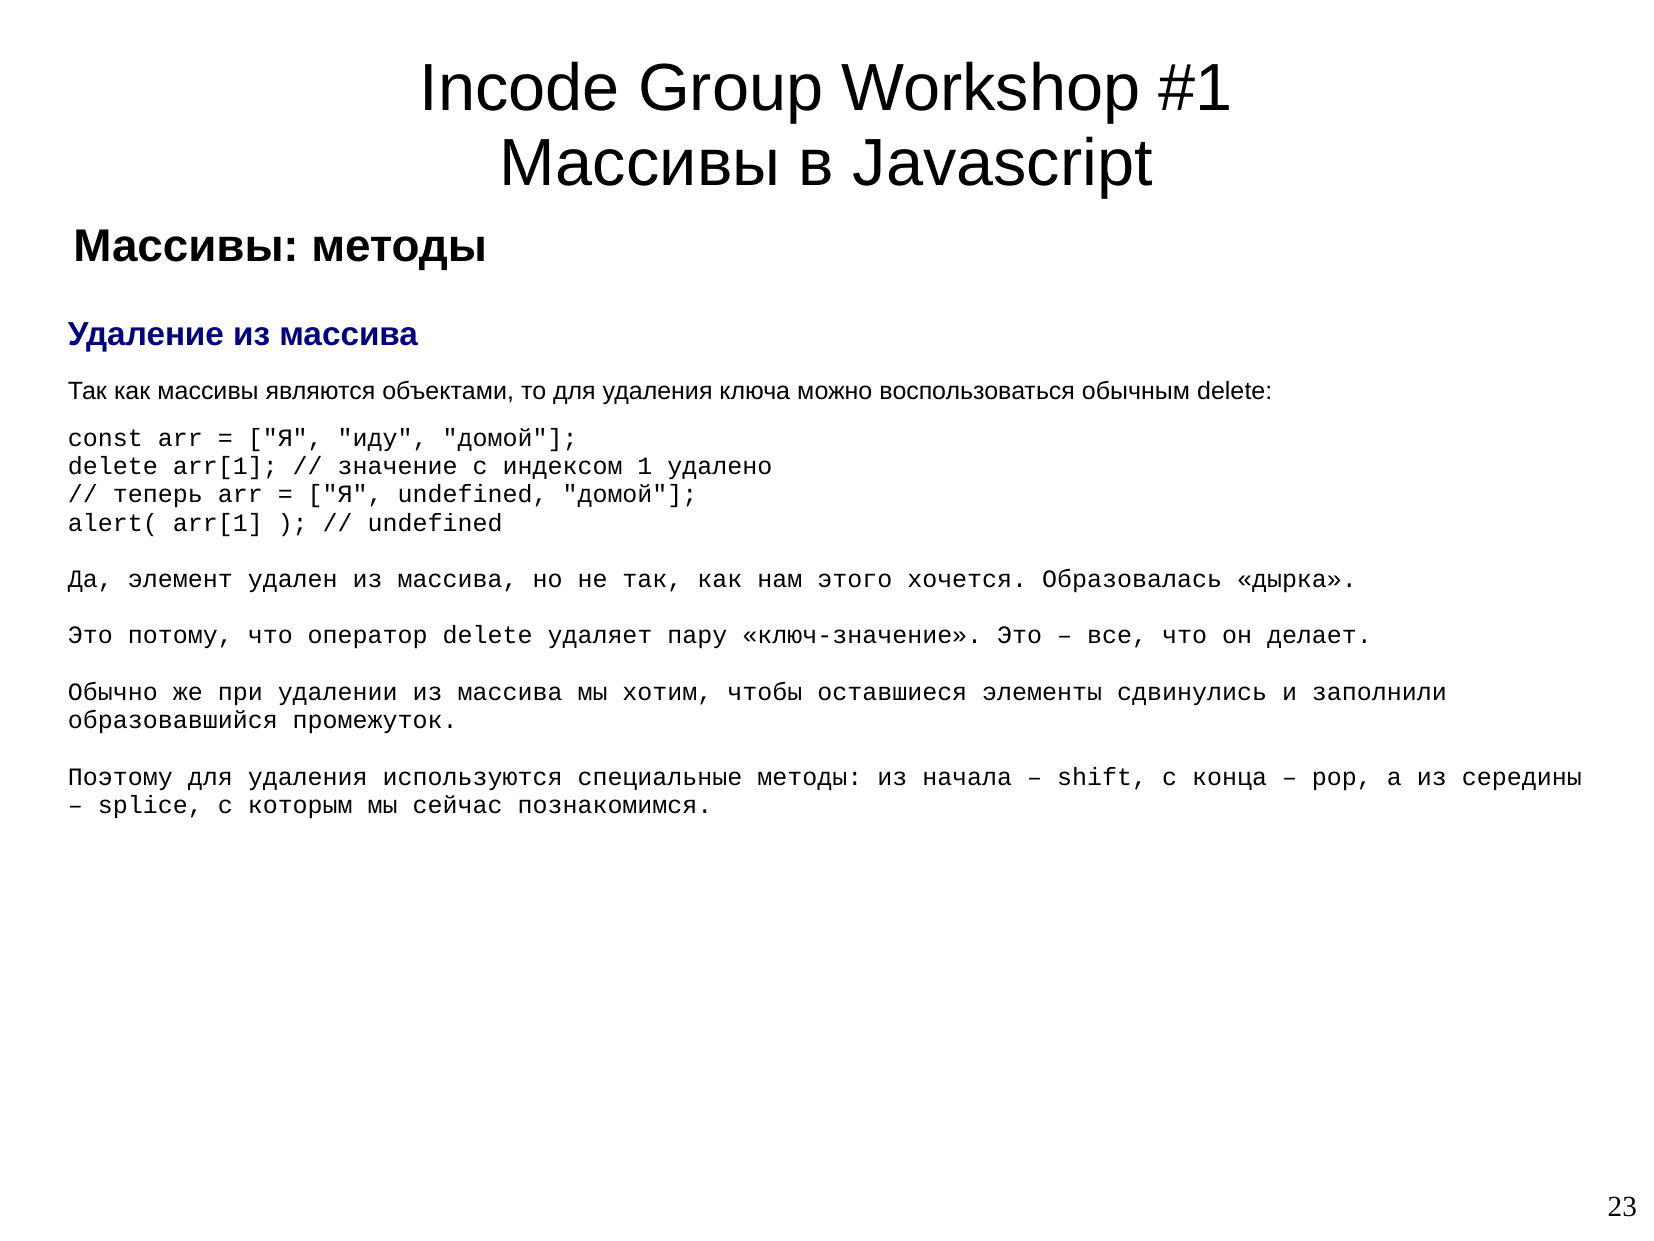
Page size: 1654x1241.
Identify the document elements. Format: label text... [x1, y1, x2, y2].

title Incode Group Workshop #1 Массивы в Javascript [82, 49, 1571, 201]
text_box Массивы: методы [58, 212, 1571, 307]
text_box Удаление из массива Так как массивы являются объектами, то для удаления ключа можно воспользоваться обычным delete: const arr = ["Я", "иду", "домой"]; delete arr[1]; // значение с индексом 1 удалено // теперь arr = ["Я", undefined, "домой"]; alert( arr[1] ); // undefined Да, элемент удален из массива, но не так, как нам этого хочется. Образовалась «дырка». Это потому, что оператор delete удаляет пару «ключ-значение». Это – все, что он делает. Обычно же при удалении из массива мы хотим, чтобы оставшиеся элементы сдвинулись и заполнили образовавшийся промежуток. Поэтому для удаления используются специальные методы: из начала – shift, с конца – pop, а из середины – splice, с которым мы сейчас познакомимся. [53, 307, 1607, 852]
